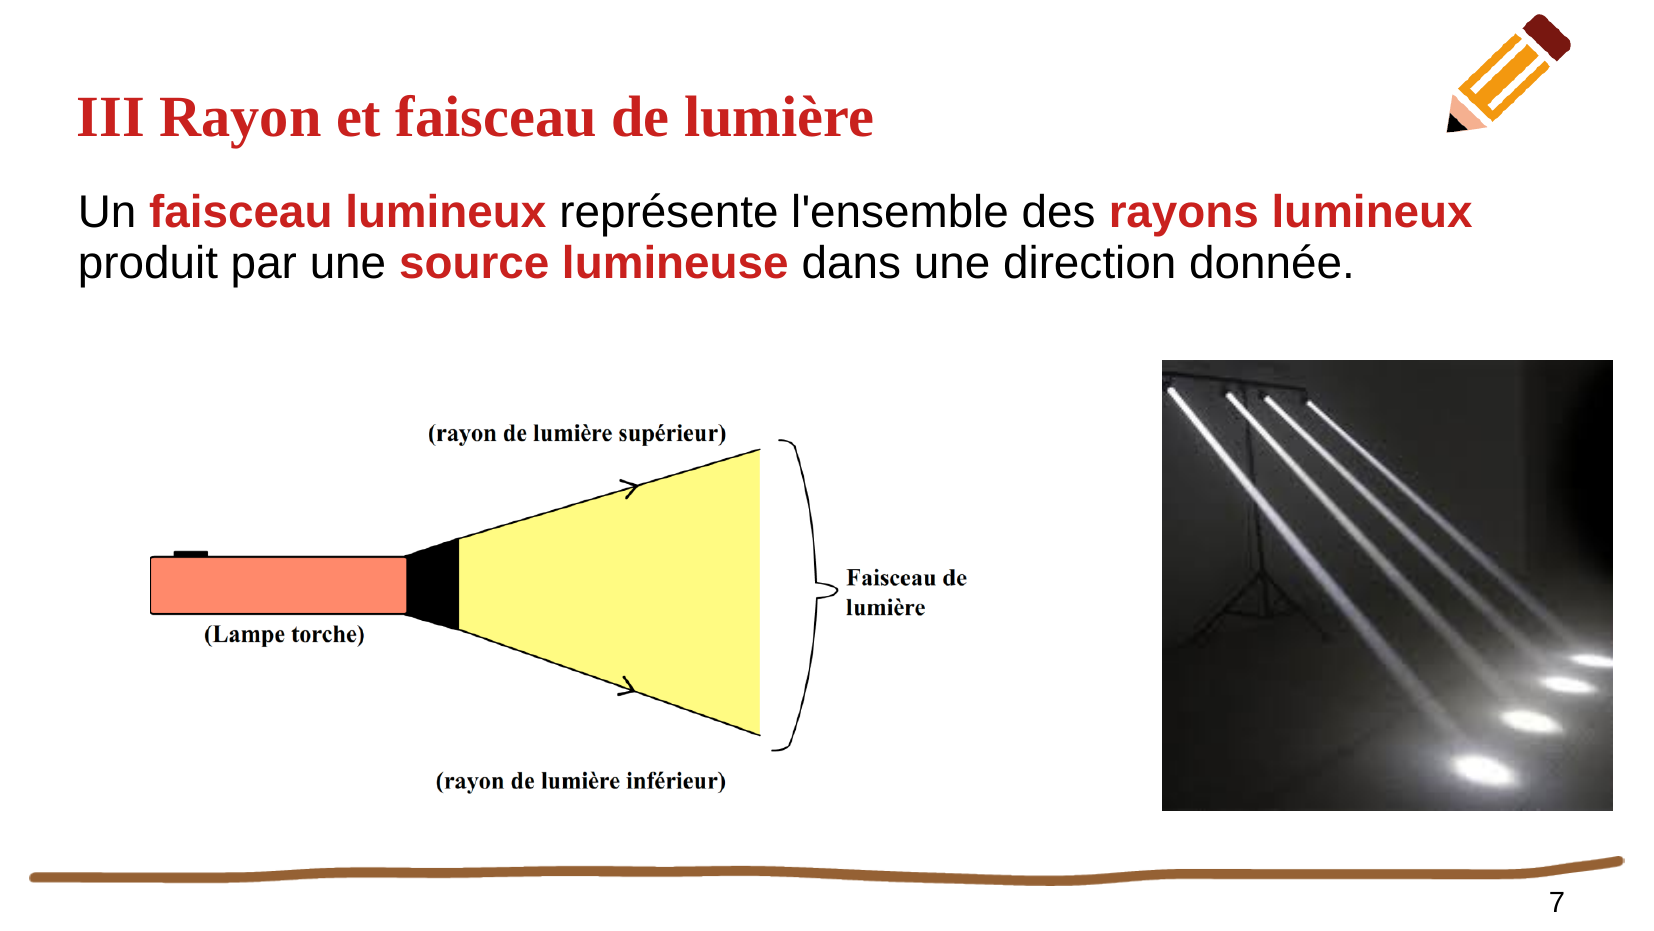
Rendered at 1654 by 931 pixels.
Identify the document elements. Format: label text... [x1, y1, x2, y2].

picture [1162, 360, 1613, 812]
picture [29, 856, 1625, 886]
title III Rayon et faisceau de lumière [76, 64, 1436, 169]
picture [1446, 14, 1571, 133]
text_box Un faisceau lumineux représente l'ensemble des rayons lumineux produit par une source lumineuse dans une direction donnée. [63, 178, 1564, 297]
picture [150, 374, 976, 839]
